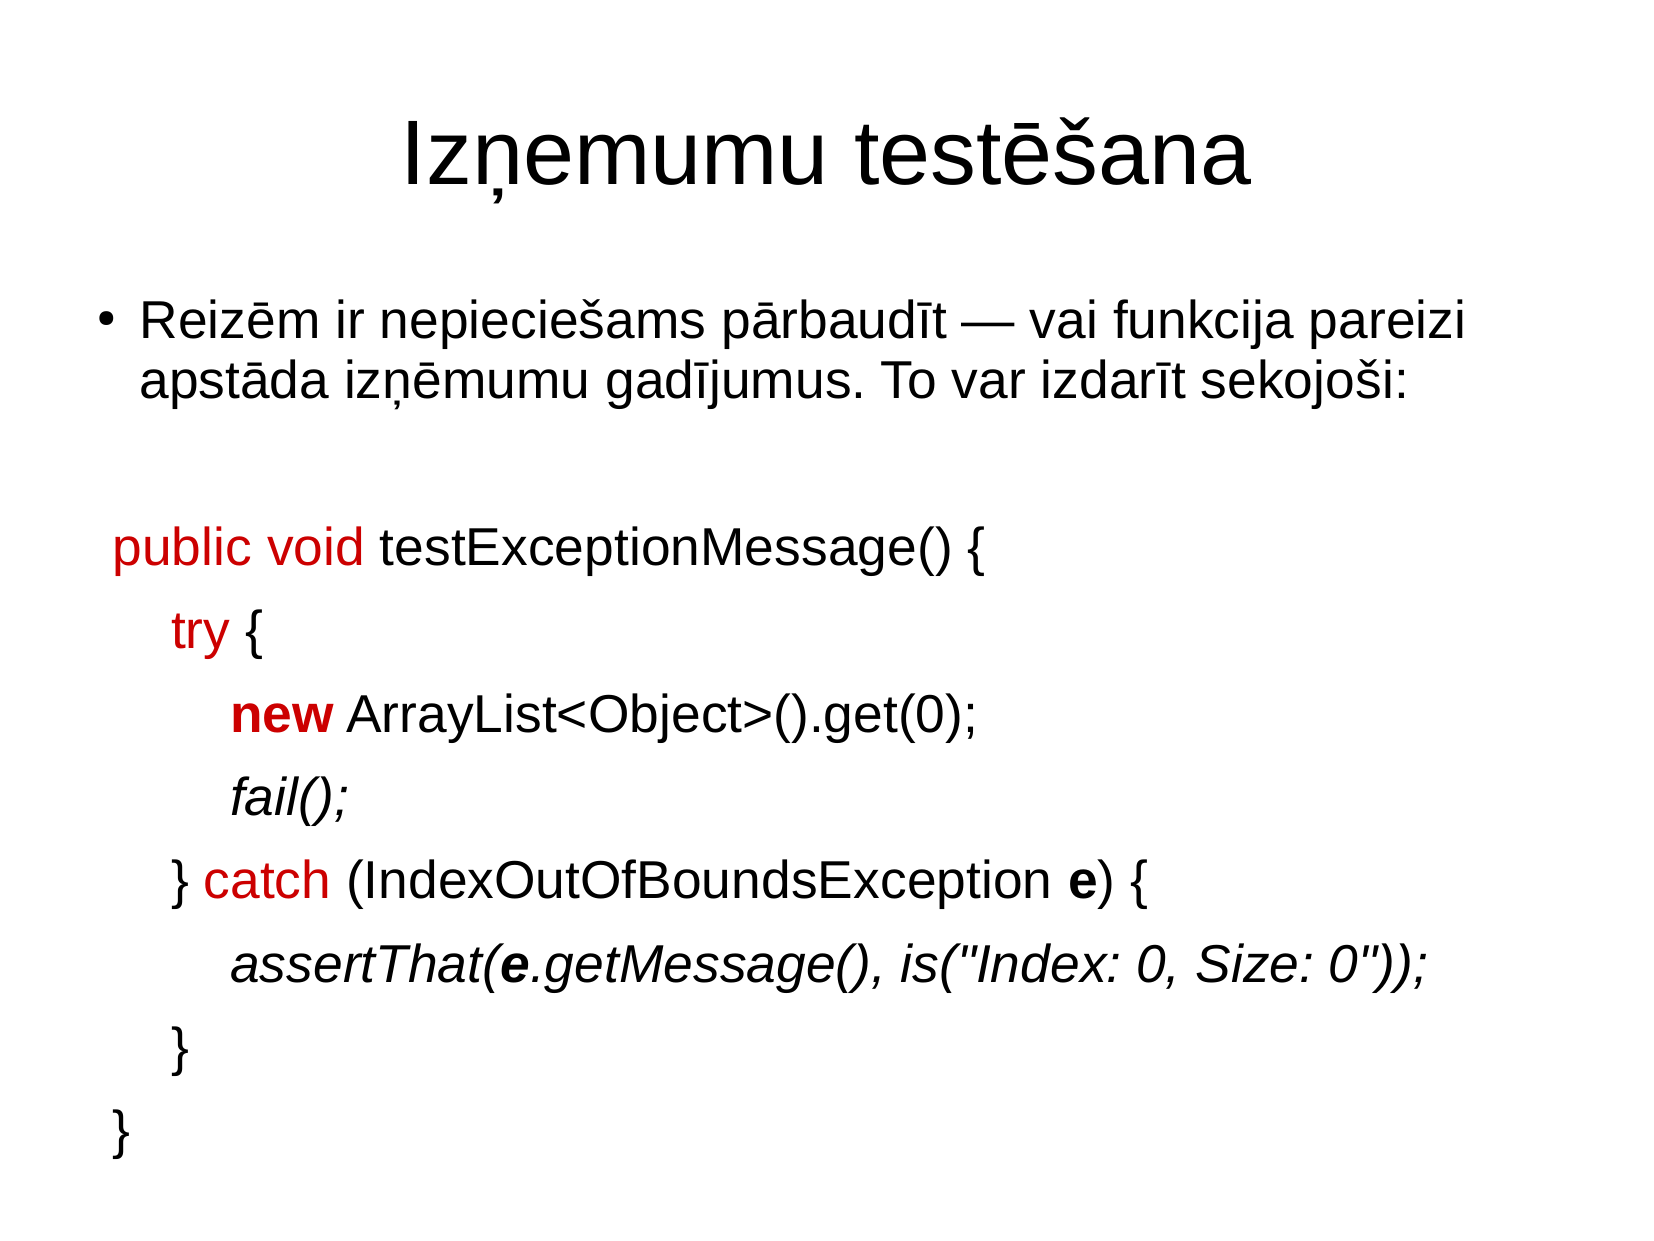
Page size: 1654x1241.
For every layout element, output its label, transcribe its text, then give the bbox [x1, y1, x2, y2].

title Izņemumu testēšana [82, 49, 1571, 257]
list Reizēm ir nepieciešams pārbaudīt — vai funkcija pareizi apstāda izņēmumu gadījumus. To var izdarīt sekojoši: public void testExceptionMessage() { try { new ArrayList<Object>().get(0); fail(); } catch (IndexOutOfBoundsException e) { assertThat(e.getMessage(), is("Index: 0, Size: 0")); } } [82, 290, 1571, 1170]
